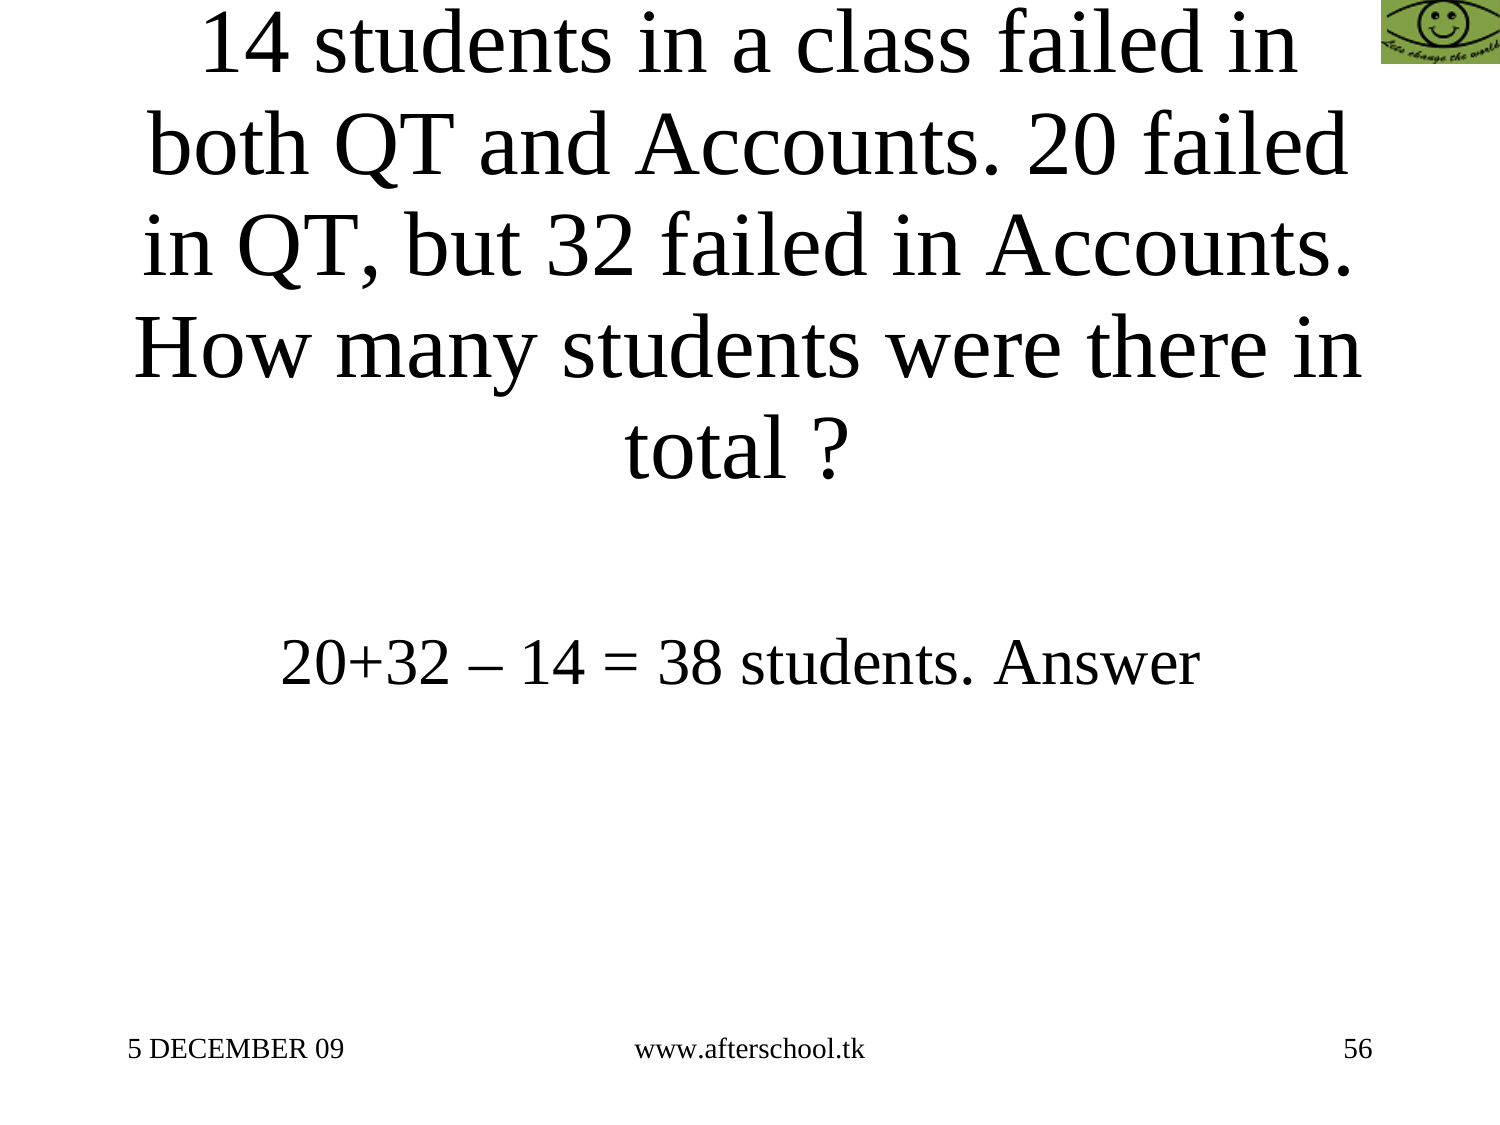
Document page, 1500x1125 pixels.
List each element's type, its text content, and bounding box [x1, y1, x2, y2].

subtitle 20+32 – 14 = 38 students. Answer [112, 332, 1388, 993]
title 14 students in a class failed in both QT and Accounts. 20 failed in QT, but 32 failed in Accounts. How many students were there in total ? [112, 0, 1388, 332]
picture [1388, 0, 1500, 64]
